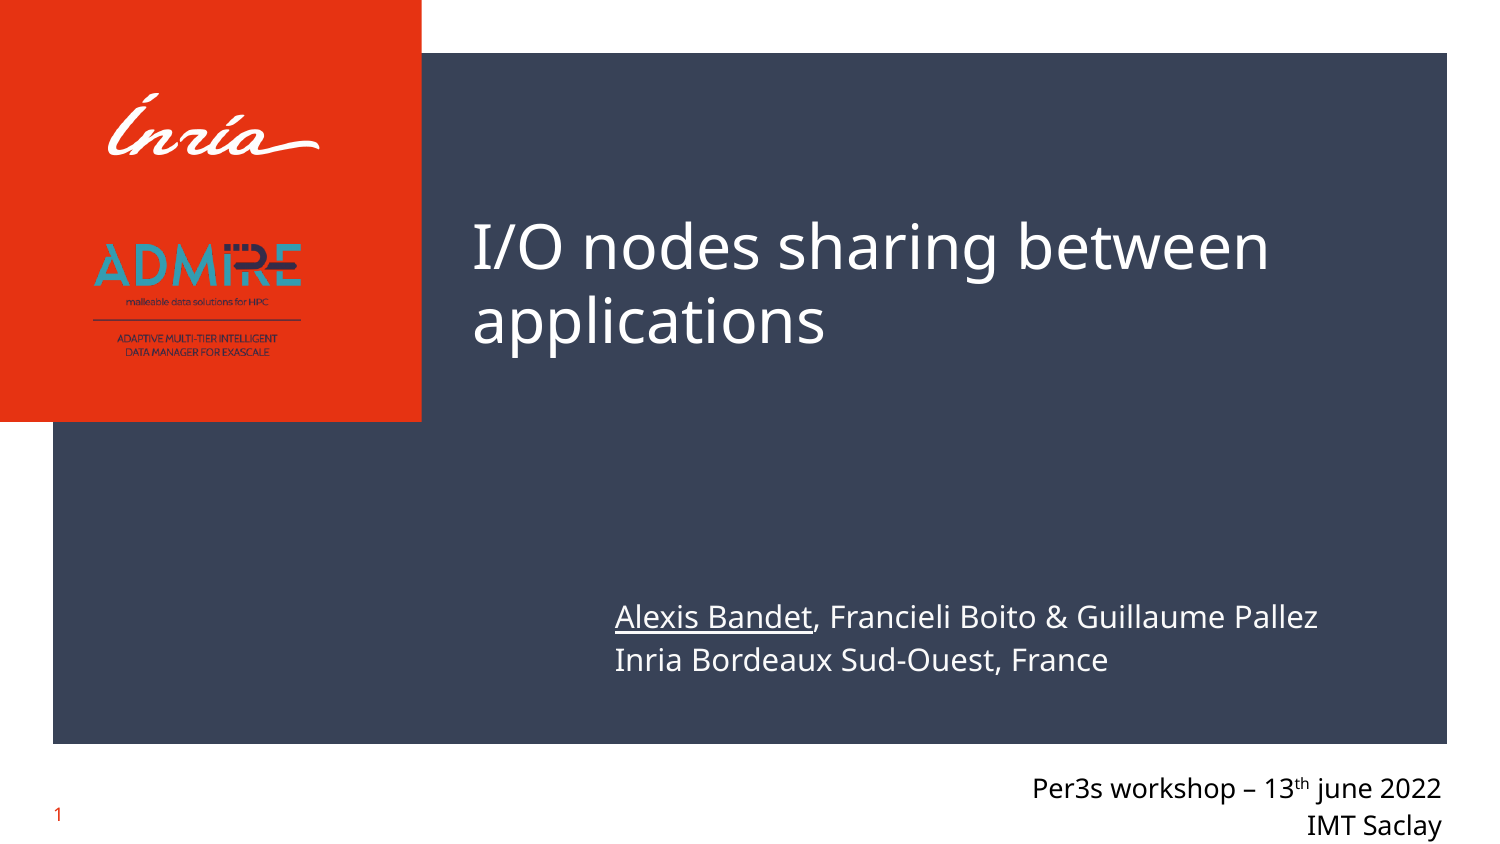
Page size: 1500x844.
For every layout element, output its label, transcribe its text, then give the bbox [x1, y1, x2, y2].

picture [93, 244, 301, 375]
title I/O nodes sharing between applications [472, 206, 1341, 376]
text_box Alexis Bandet, Francieli Boito & Guillaume Pallez Inria Bordeaux Sud-Ouest, France [600, 587, 1388, 683]
picture [98, 83, 329, 165]
text_box Per3s workshop – 13th june 2022 IMT Saclay [781, 762, 1457, 838]
